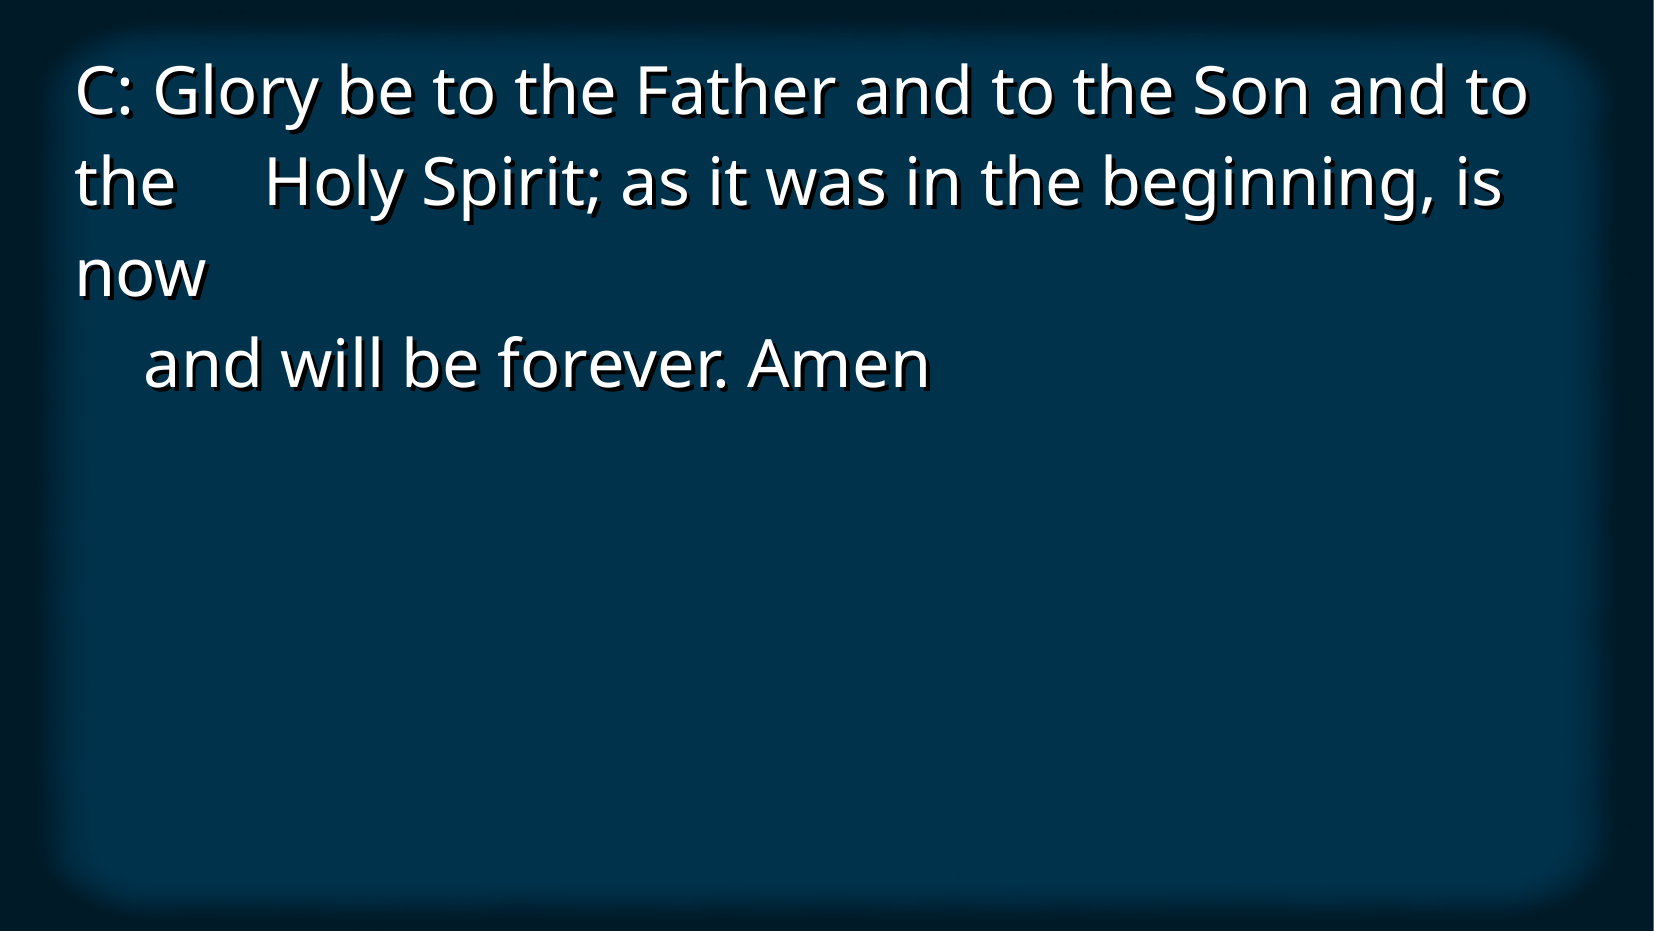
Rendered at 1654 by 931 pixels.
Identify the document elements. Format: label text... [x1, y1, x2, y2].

text_box C: Glory be to the Father and to the Son and to the Holy Spirit; as it was in the beginning, is now and will be forever. Amen [60, 36, 1591, 391]
picture [0, 0, 1654, 931]
